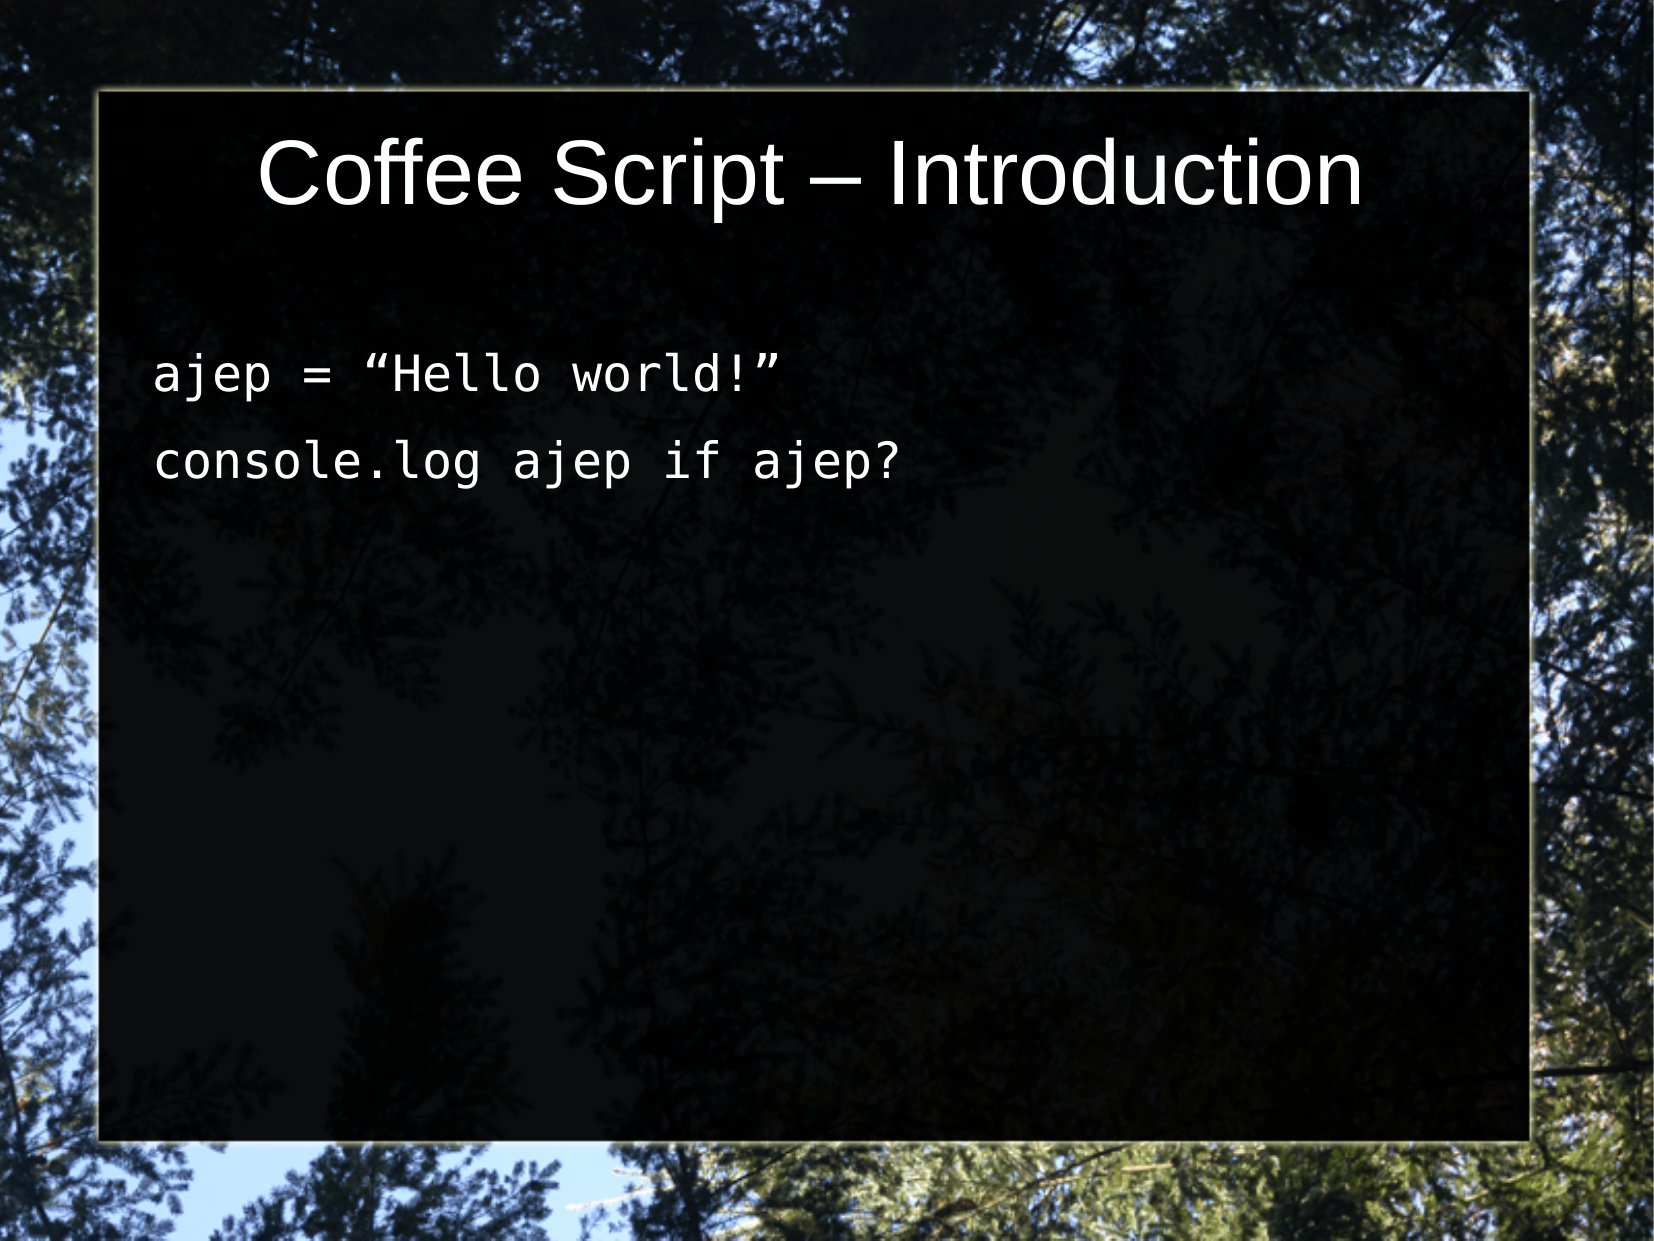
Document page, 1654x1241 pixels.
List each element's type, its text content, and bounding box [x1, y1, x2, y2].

list ajep = “Hello world!” console.log ajep if ajep? [152, 344, 1534, 1127]
picture [0, 0, 1654, 1241]
title Coffee Script – Introduction [88, 88, 1536, 257]
